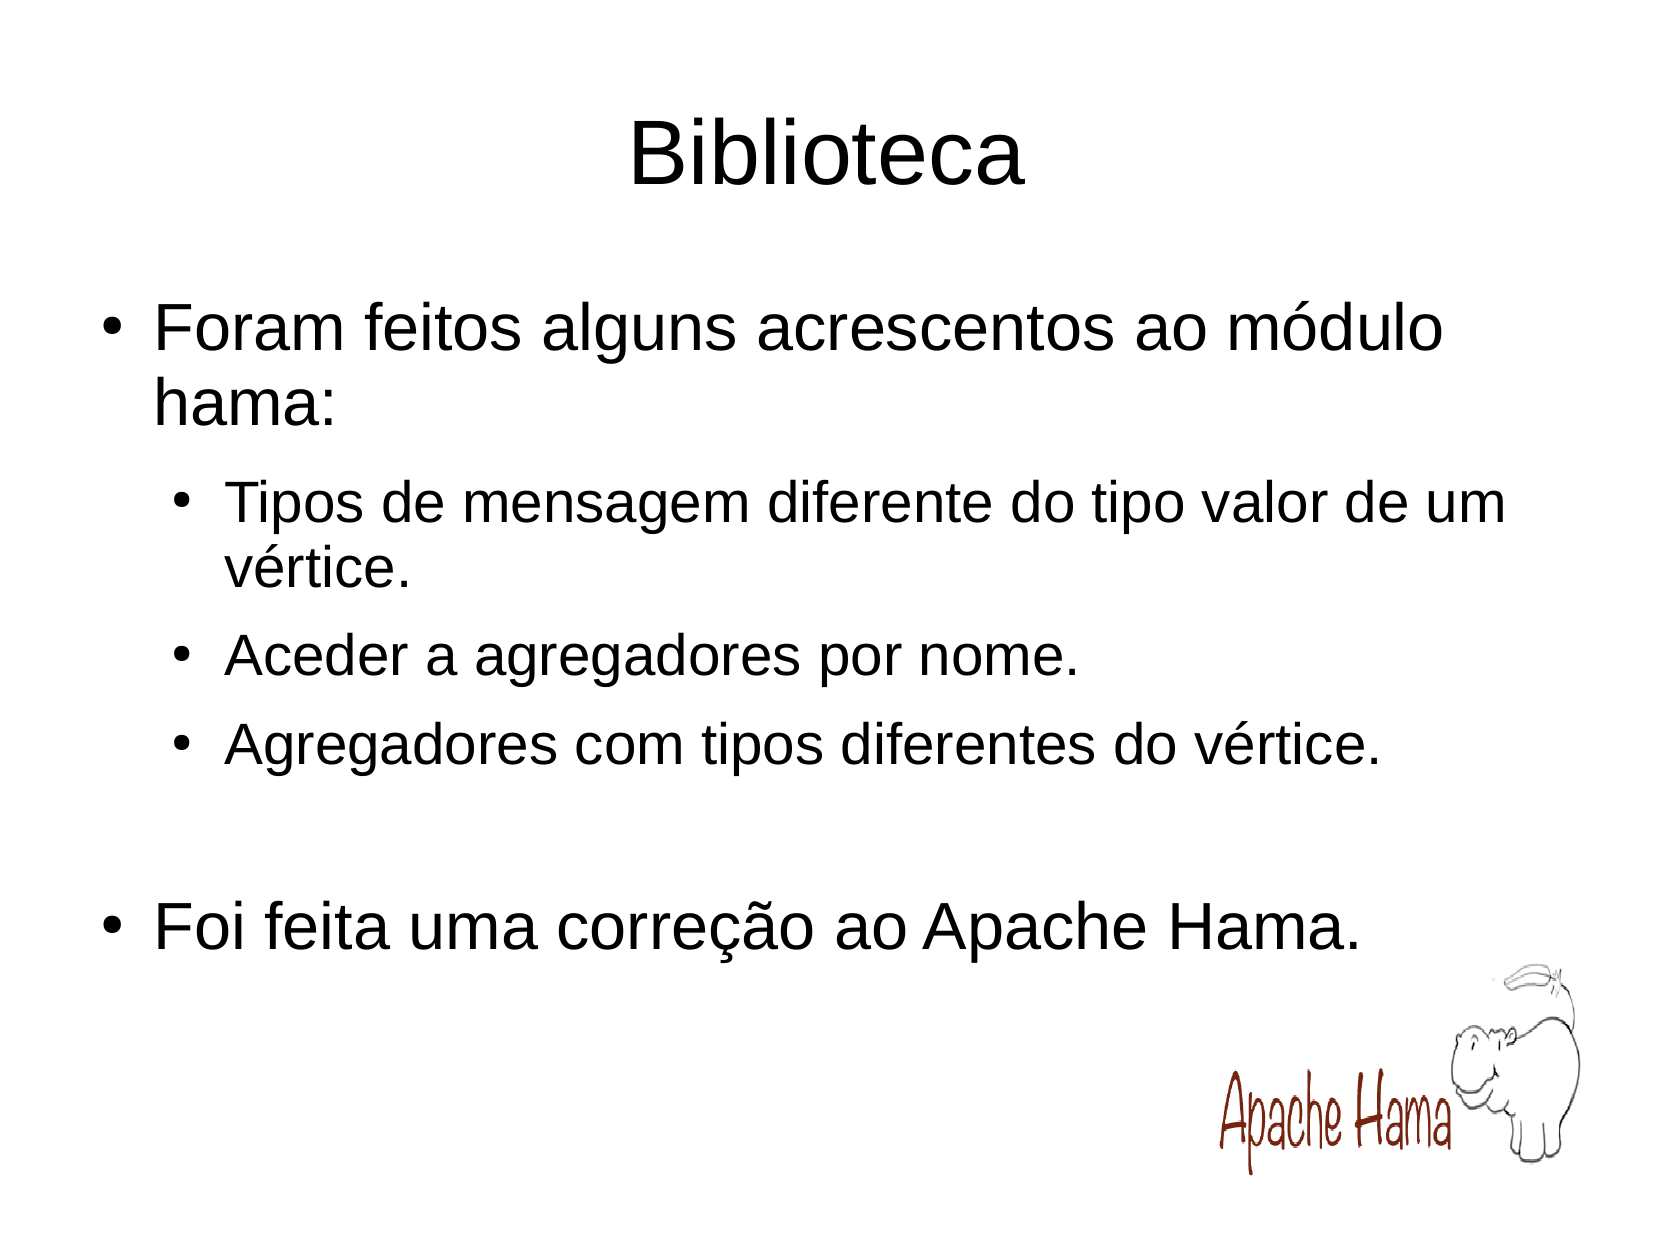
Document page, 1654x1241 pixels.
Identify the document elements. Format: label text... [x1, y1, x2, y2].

title Biblioteca [82, 49, 1571, 257]
picture [1203, 959, 1591, 1186]
list Foram feitos alguns acrescentos ao módulo hama: Tipos de mensagem diferente do tipo valor de um vértice. Aceder a agregadores por nome. Agregadores com tipos diferentes do vértice. Foi feita uma correção ao Apache Hama. [82, 290, 1571, 1010]
